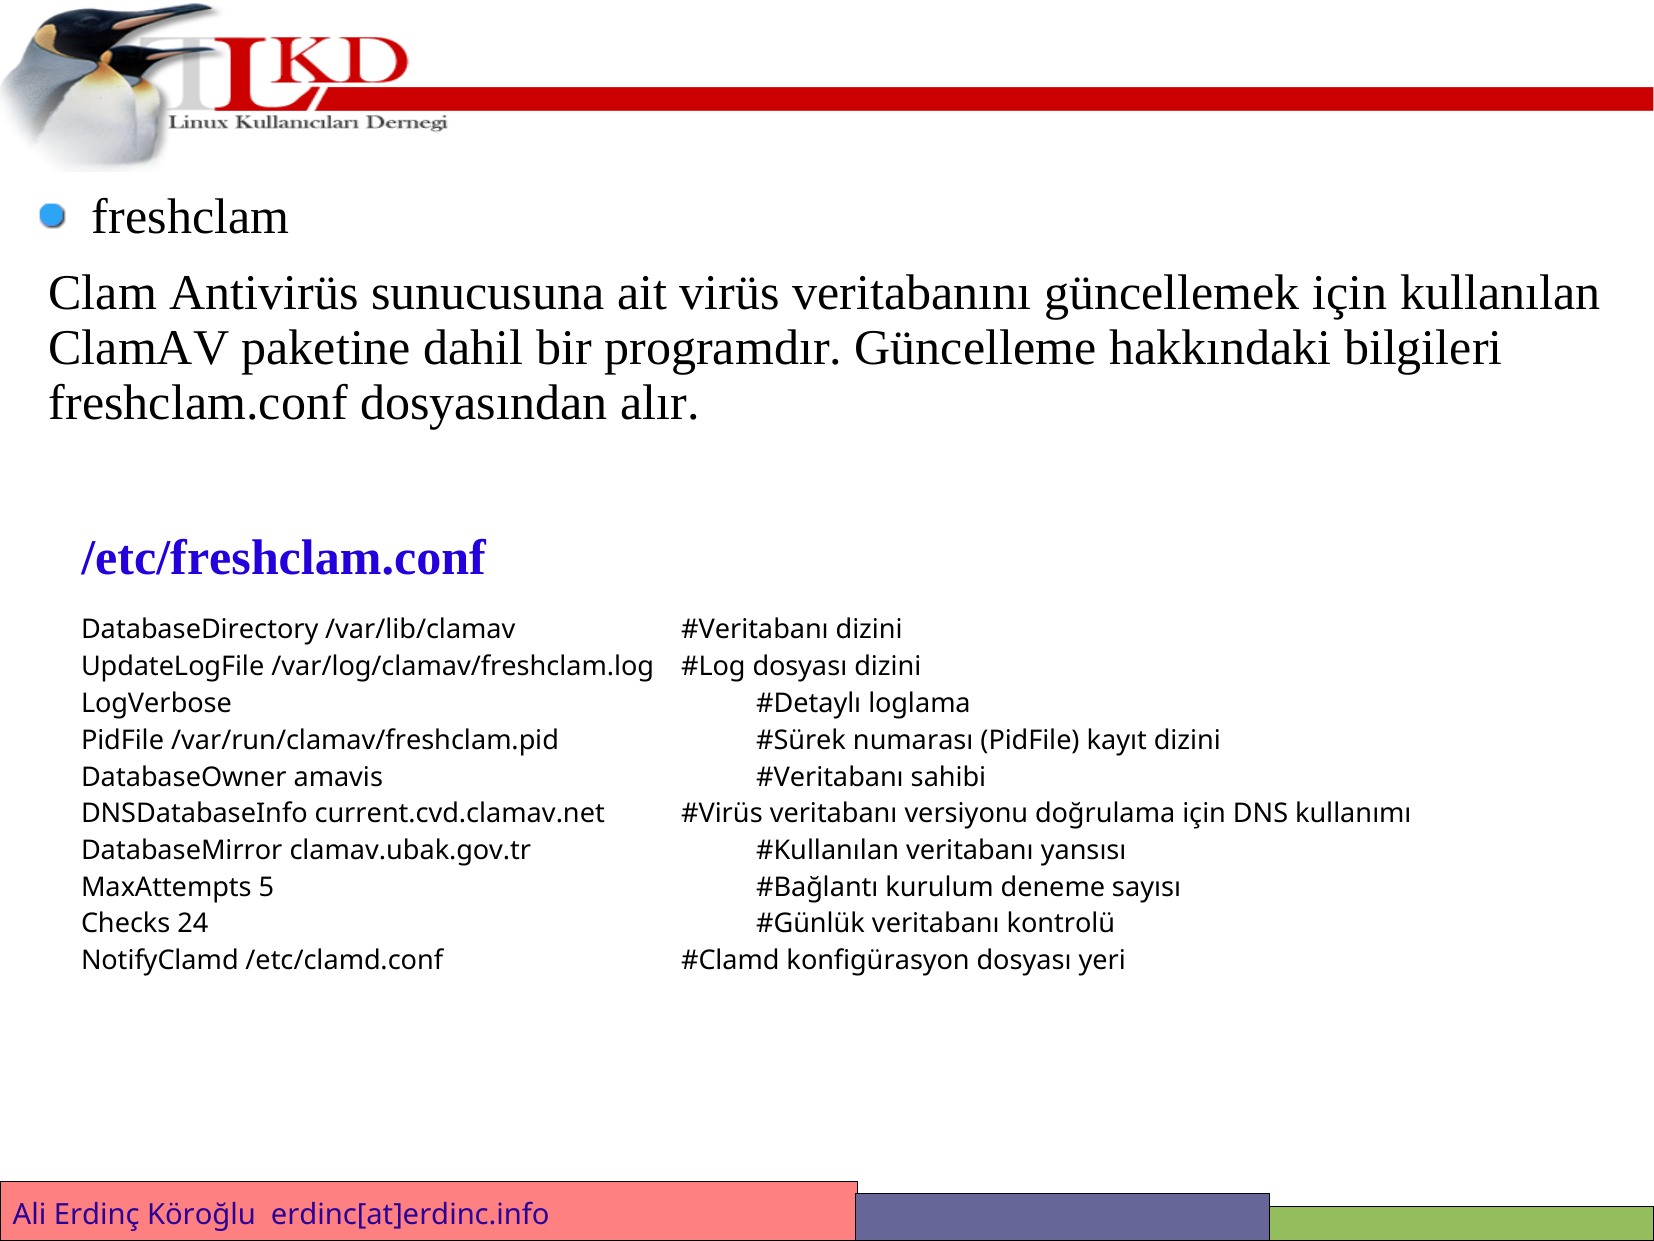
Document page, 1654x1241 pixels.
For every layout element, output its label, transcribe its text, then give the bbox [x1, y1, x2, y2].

text_box [0, 1181, 1654, 1241]
text_box /etc/freshclam.conf [81, 529, 487, 586]
text_box freshclam [38, 188, 439, 250]
text_box Ali Erdinç Köroğlu erdinc[at]erdinc.info http://www.erdinc.info [12, 1193, 852, 1233]
picture [0, 0, 1654, 172]
text_box DatabaseDirectory /var/lib/clamav #Veritabanı dizini UpdateLogFile /var/log/clamav/freshclam.log #Log dosyası dizini LogVerbose #Detaylı loglama PidFile /var/run/clamav/freshclam.pid #Sürek numarası (PidFile) kayıt dizini DatabaseOwner amavis #Veritabanı sahibi DNSDatabaseInfo current.cvd.clamav.net #Virüs veritabanı versiyonu doğrulama için DNS kullanımı DatabaseMirror clamav.ubak.gov.tr #Kullanılan veritabanı yansısı MaxAttempts 5 #Bağlantı kurulum deneme sayısı Checks 24 #Günlük veritabanı kontrolü NotifyClamd /etc/clamd.conf #Clamd konfigürasyon dosyası yeri [81, 610, 1544, 941]
text_box Clam Antivirüs sunucusuna ait virüs veritabanını güncellemek için kullanılan ClamAV paketine dahil bir programdır. Güncelleme hakkındaki bilgileri freshclam.conf dosyasından alır. [48, 264, 1602, 431]
